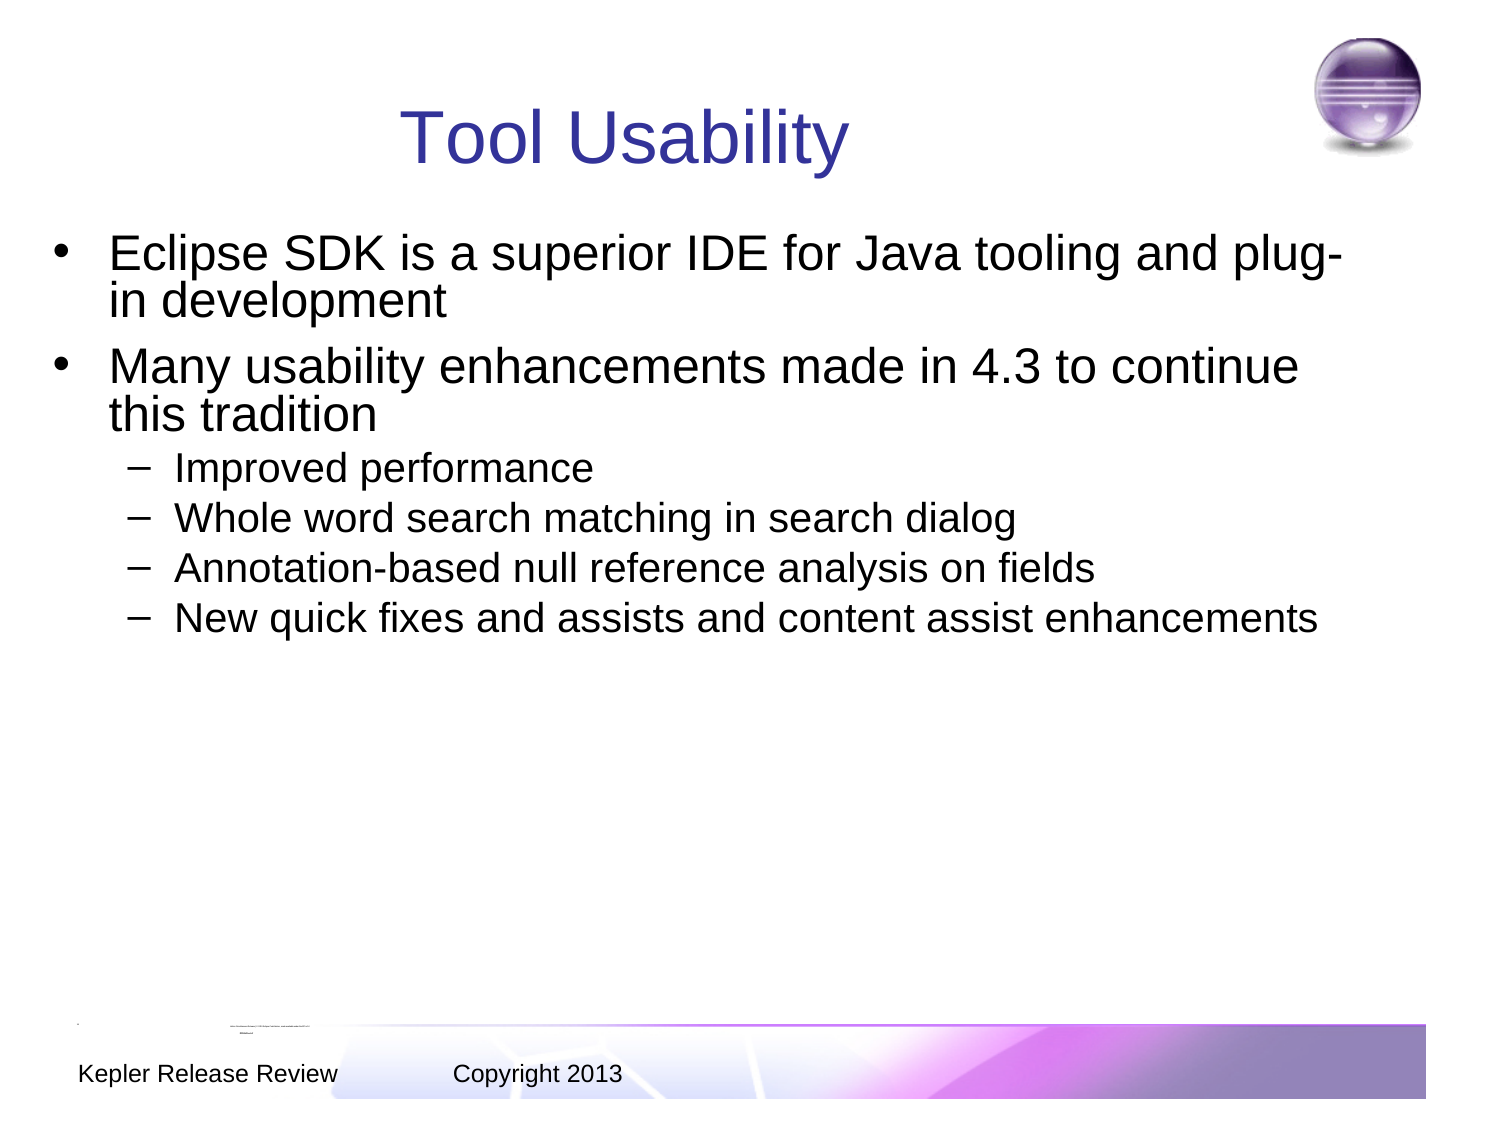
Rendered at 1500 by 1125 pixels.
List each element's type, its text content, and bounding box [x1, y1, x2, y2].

picture [1307, 37, 1426, 157]
title Tool Usability [74, 45, 1176, 224]
picture [225, 1024, 1426, 1099]
list Eclipse SDK is a superior IDE for Java tooling and plug-in development Many usability enhancements made in 4.3 to continue this tradition Improved performance Whole word search matching in search dialog Annotation-based null reference analysis on fields New quick fixes and assists and content assist enhancements [37, 224, 1388, 976]
